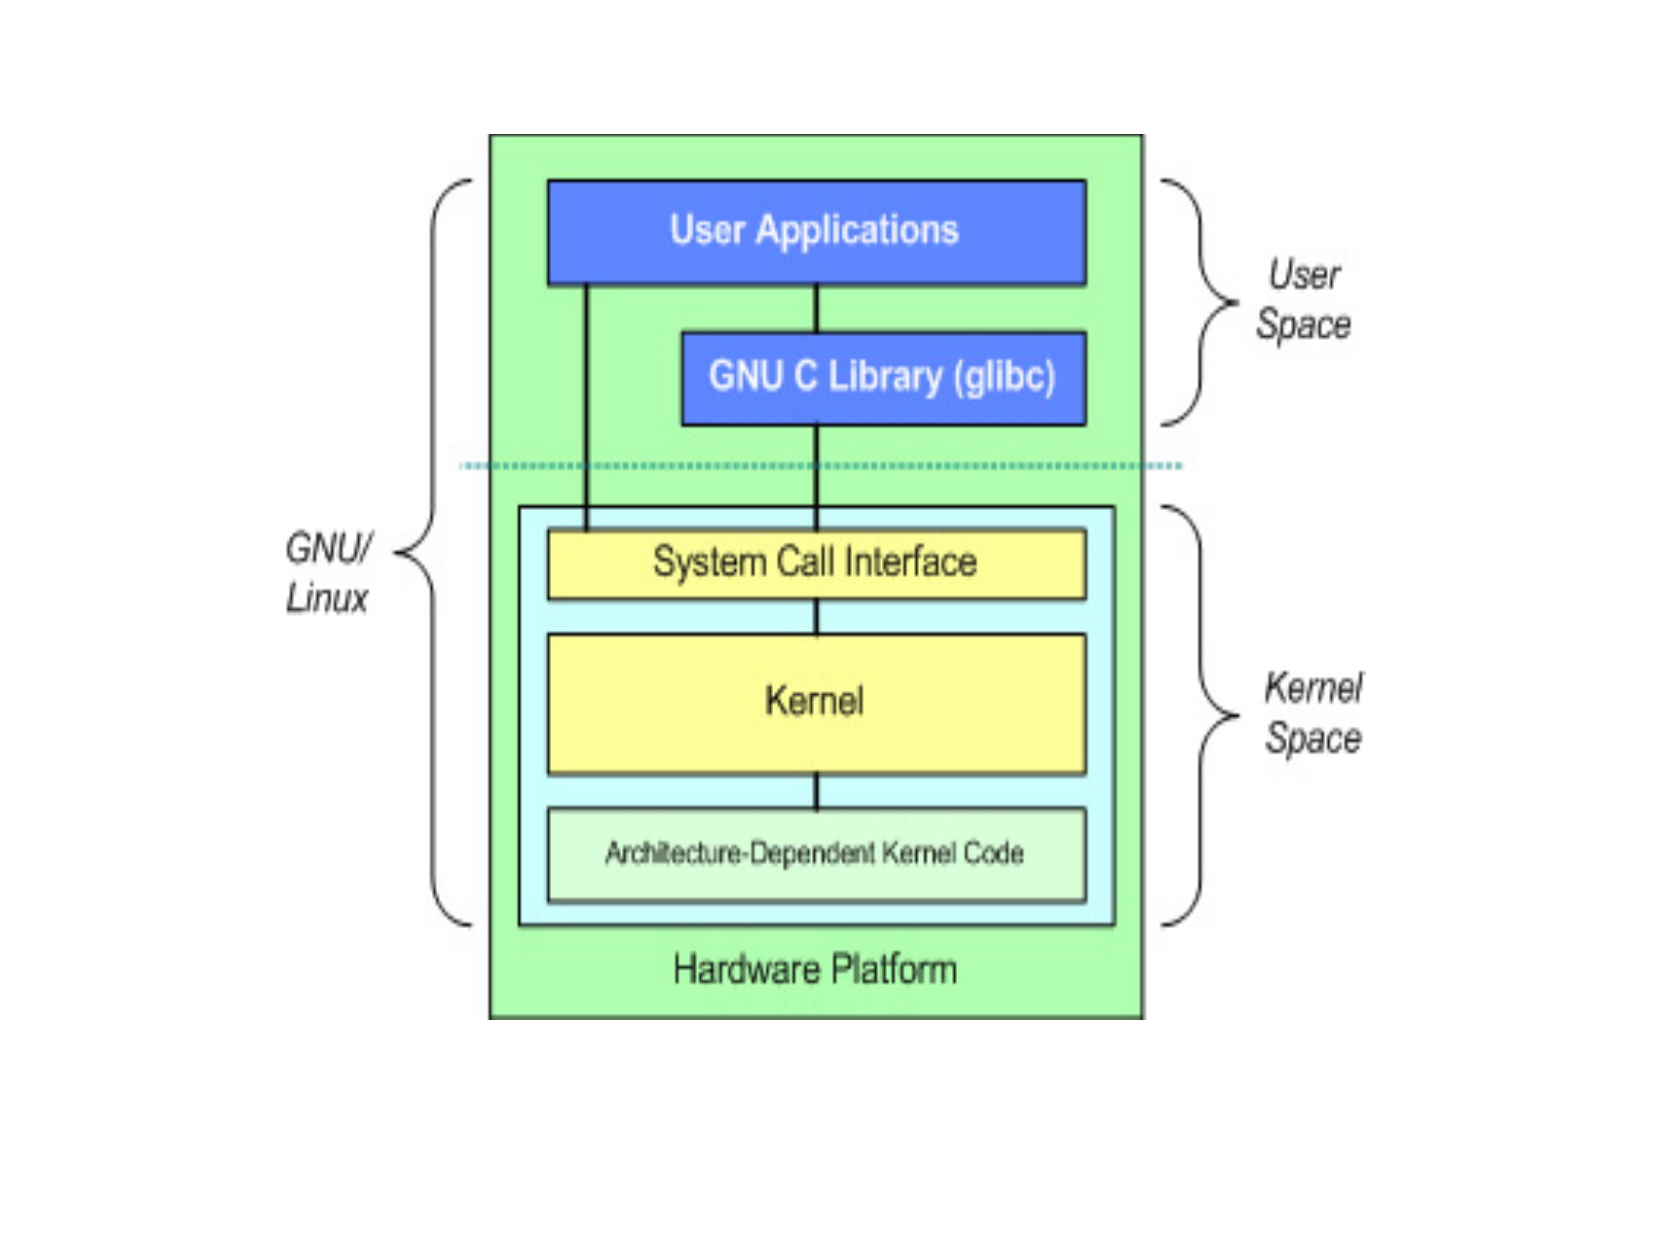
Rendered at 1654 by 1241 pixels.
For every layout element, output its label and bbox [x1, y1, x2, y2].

picture [285, 134, 1366, 1021]
